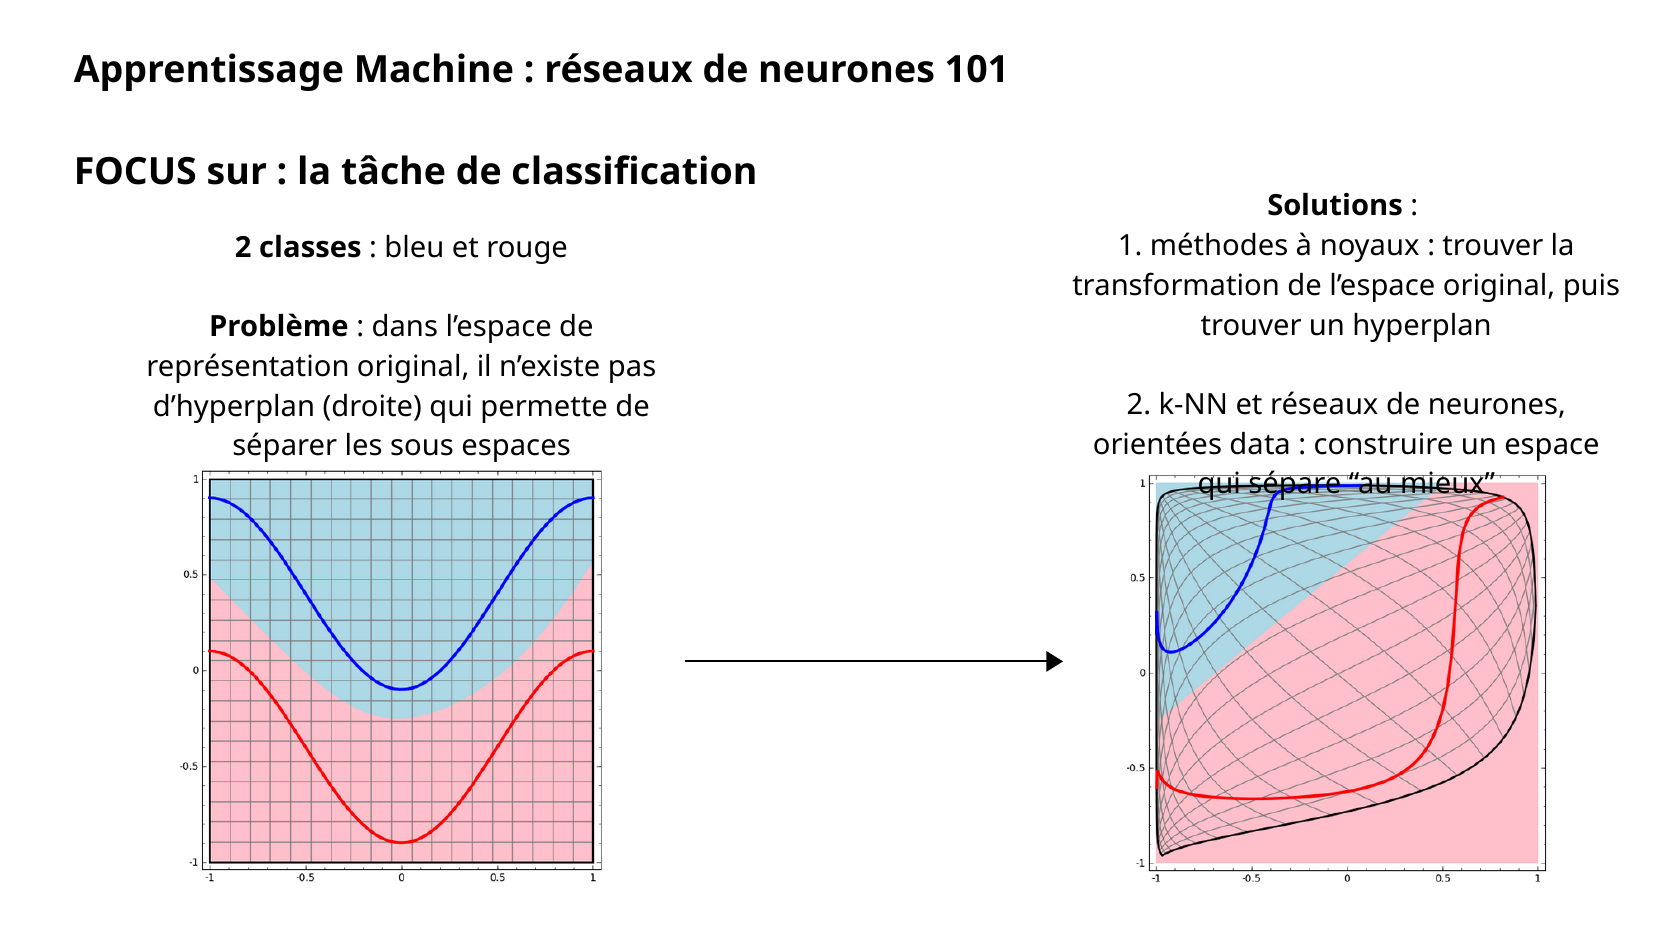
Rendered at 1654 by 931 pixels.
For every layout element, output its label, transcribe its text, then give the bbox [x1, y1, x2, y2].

picture [1127, 466, 1554, 891]
text_box 2 classes : bleu et rouge Problème : dans l’espace de représentation original, il n’existe pas d’hyperplan (droite) qui permette de séparer les sous espaces [112, 218, 691, 430]
text_box Apprentissage Machine : réseaux de neurones 101 FOCUS sur : la tâche de classification [59, 35, 1536, 177]
text_box Solutions : 1. méthodes à noyaux : trouver la transformation de l’espace original, puis trouver un hyperplan 2. k-NN et réseaux de neurones, orientées data : construire un espace qui sépare “au mieux” [1057, 177, 1636, 455]
picture [177, 460, 611, 892]
